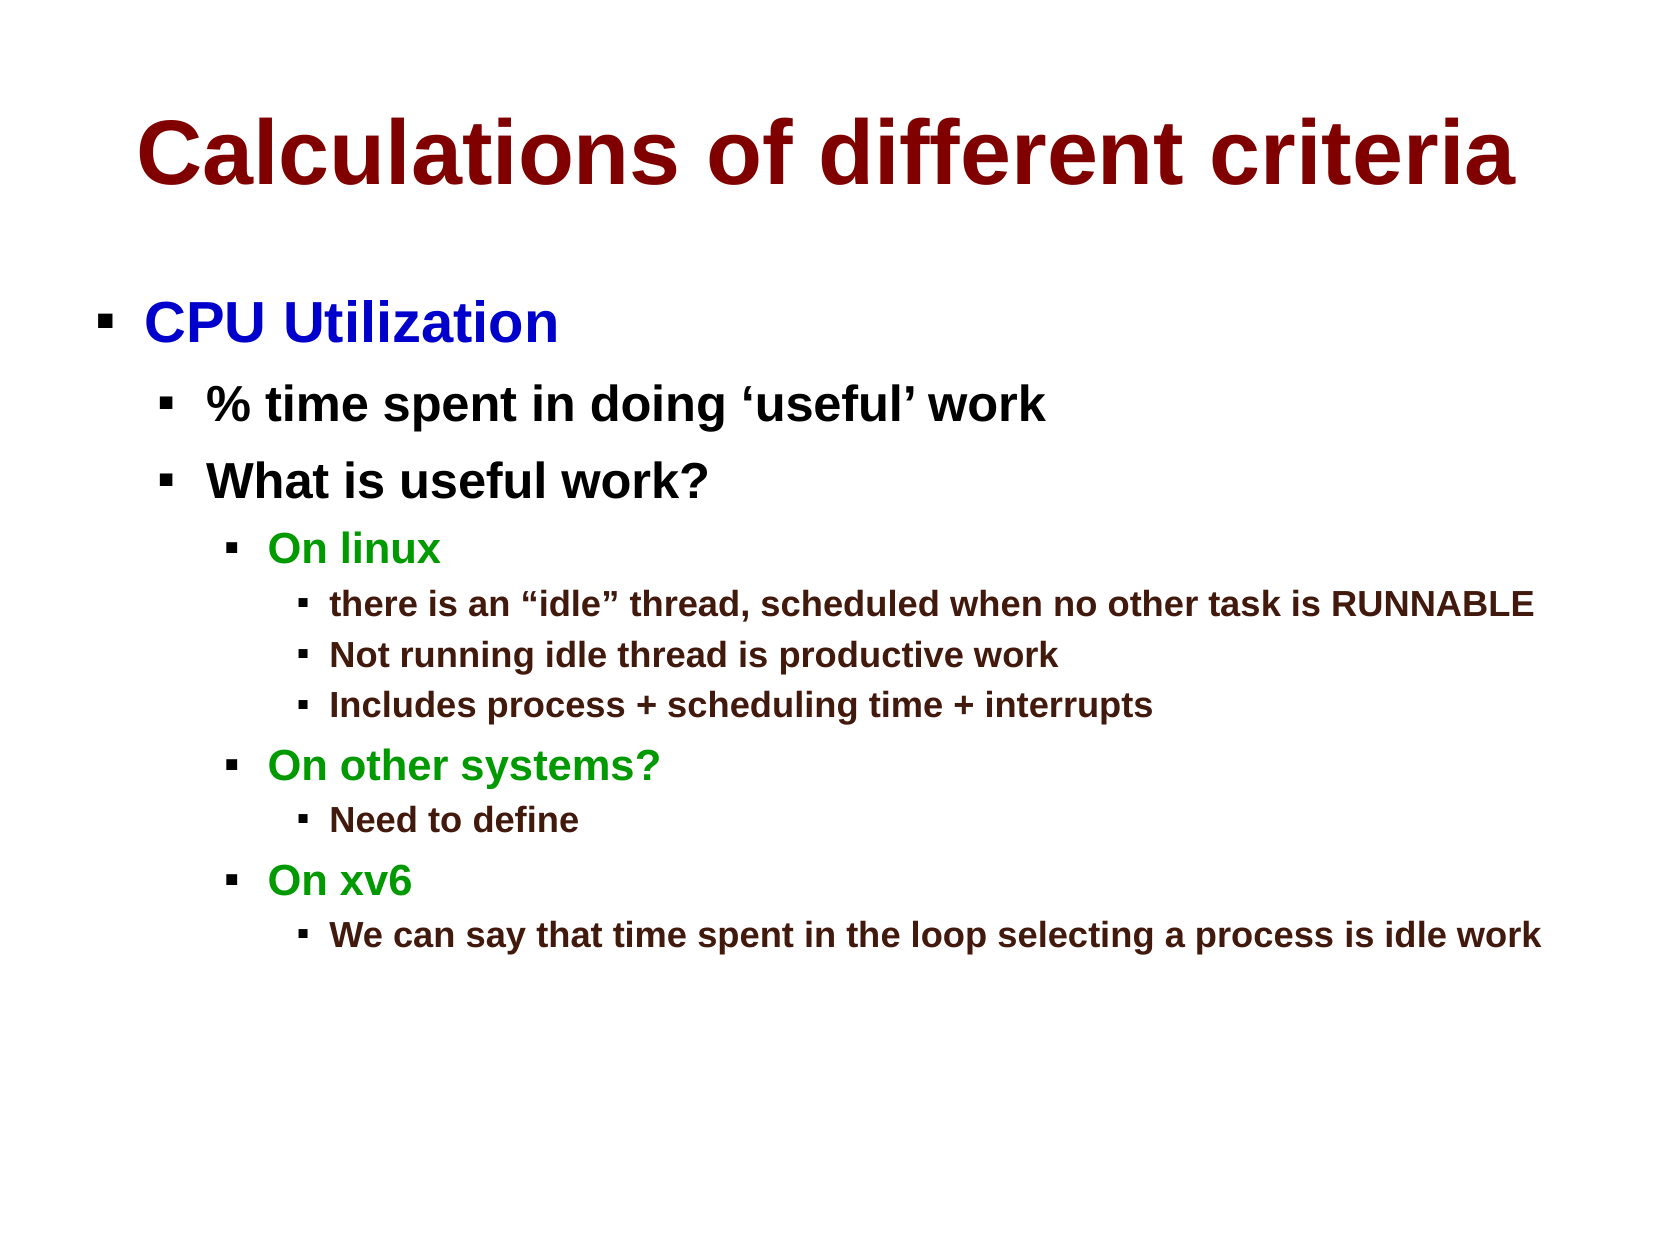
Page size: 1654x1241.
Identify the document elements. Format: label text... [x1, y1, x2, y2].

list CPU Utilization % time spent in doing ‘useful’ work What is useful work? On linux there is an “idle” thread, scheduled when no other task is RUNNABLE Not running idle thread is productive work Includes process + scheduling time + interrupts On other systems? Need to define On xv6 We can say that time spent in the loop selecting a process is idle work [82, 290, 1571, 1010]
title Calculations of different criteria [82, 49, 1571, 257]
